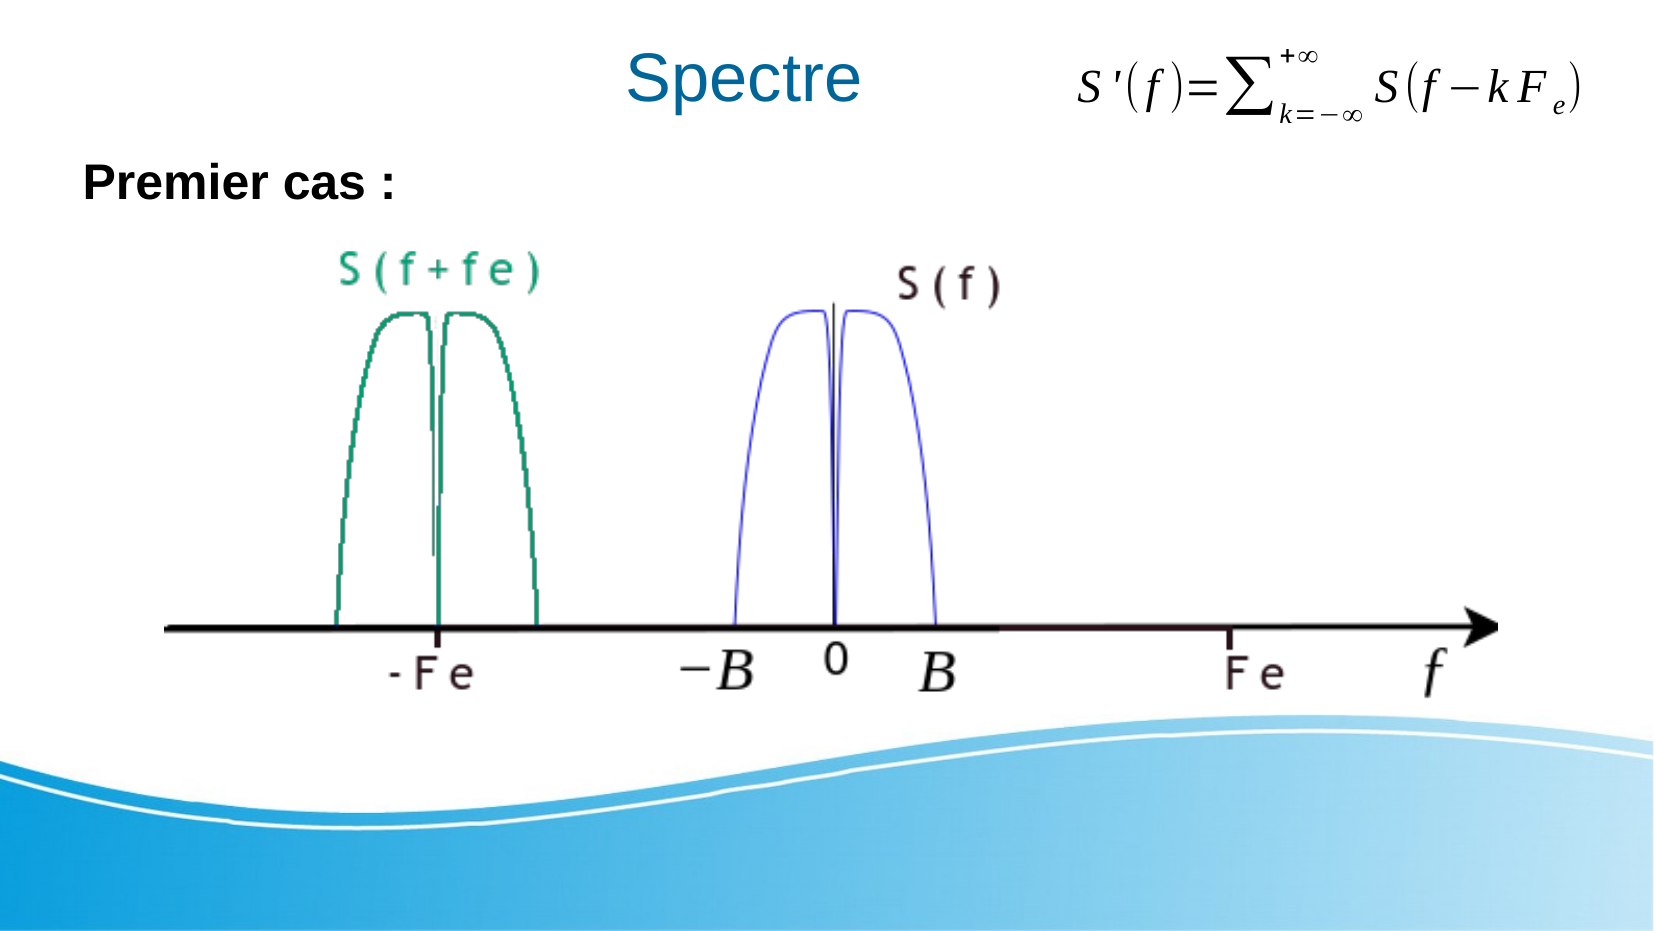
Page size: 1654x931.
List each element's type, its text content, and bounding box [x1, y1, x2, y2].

list Premier cas : [82, 153, 1571, 237]
title Spectre [0, 0, 1489, 156]
chart [1065, 49, 1595, 130]
picture [0, 227, 1654, 931]
